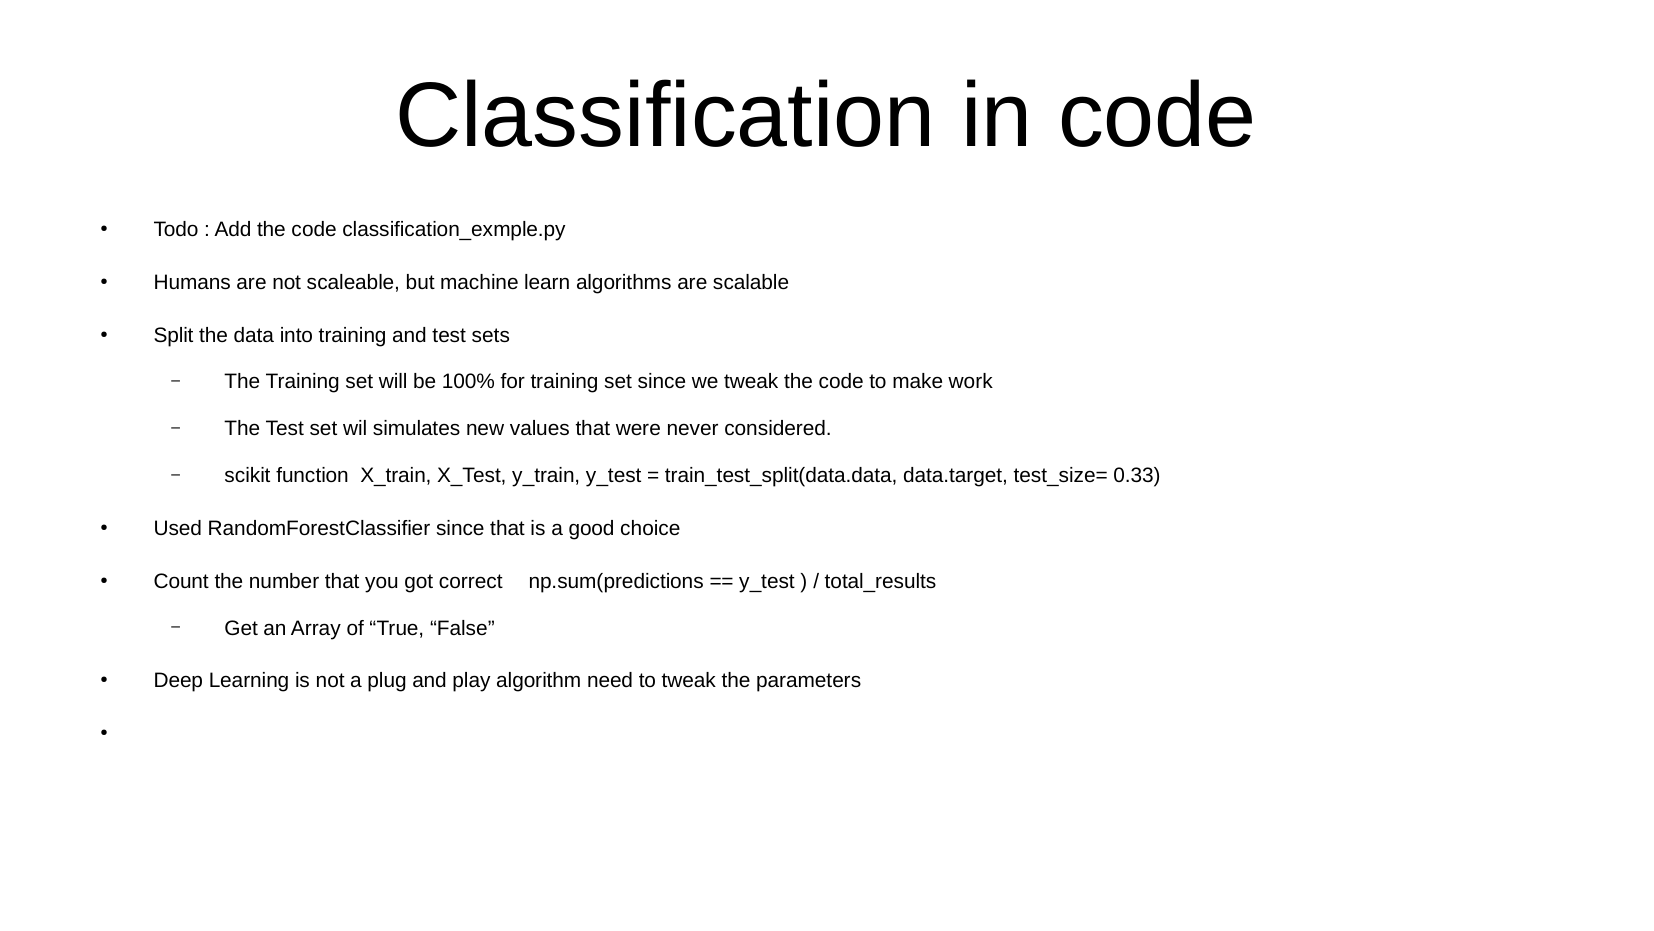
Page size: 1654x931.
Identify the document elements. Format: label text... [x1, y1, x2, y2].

list Todo : Add the code classification_exmple.py Humans are not scaleable, but machine learn algorithms are scalable Split the data into training and test sets The Training set will be 100% for training set since we tweak the code to make work The Test set wil simulates new values that were never considered. scikit function X_train, X_Test, y_train, y_test = train_test_split(data.data, data.target, test_size= 0.33) Used RandomForestClassifier since that is a good choice Count the number that you got correct np.sum(predictions == y_test ) / total_results Get an Array of “True, “False” Deep Learning is not a plug and play algorithm need to tweak the parameters [82, 217, 1651, 901]
title Classification in code [82, 37, 1571, 193]
